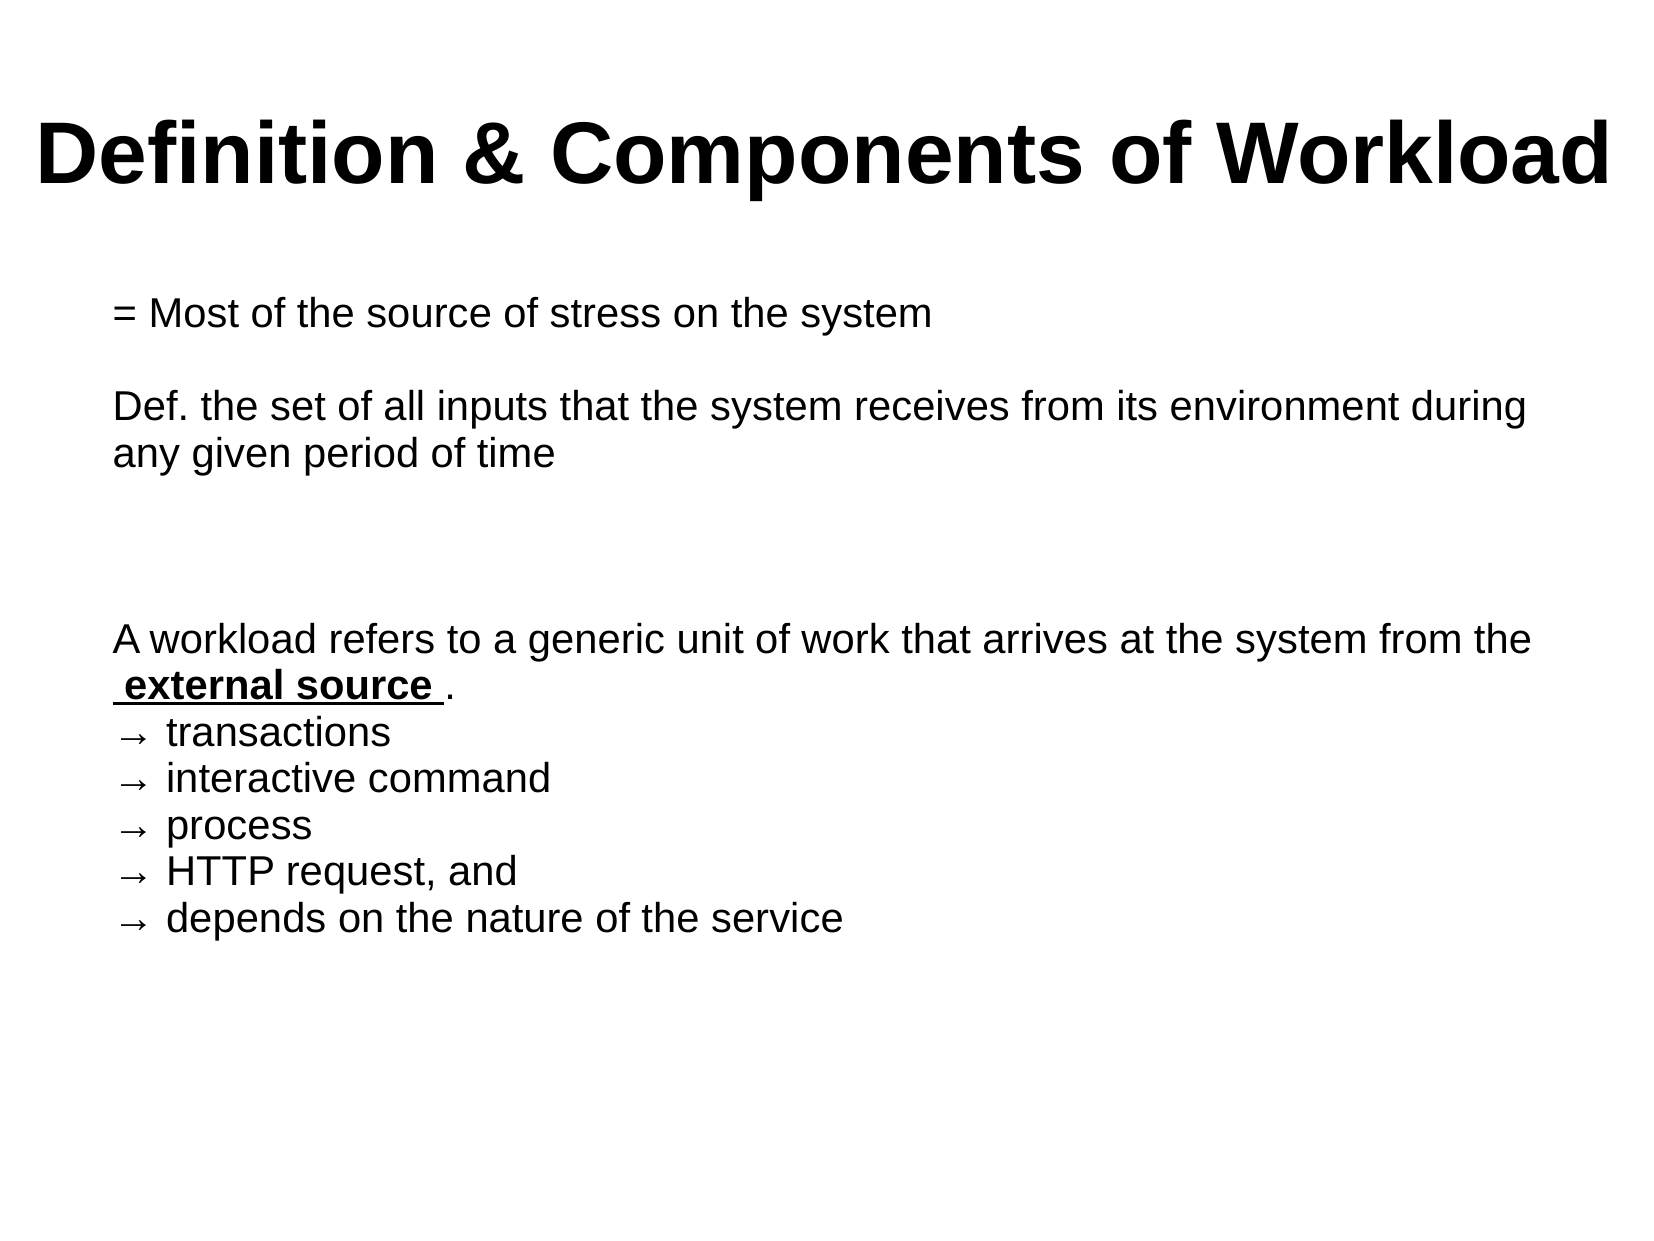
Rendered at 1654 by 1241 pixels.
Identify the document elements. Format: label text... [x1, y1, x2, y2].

subtitle = Most of the source of stress on the system Def. the set of all inputs that the system receives from its environment during any given period of time A workload refers to a generic unit of work that arrives at the system from the external source . → transactions → interactive command → process → HTTP request, and → depends on the nature of the service [82, 260, 1571, 1111]
title Definition & Components of Workload [0, 49, 1651, 257]
